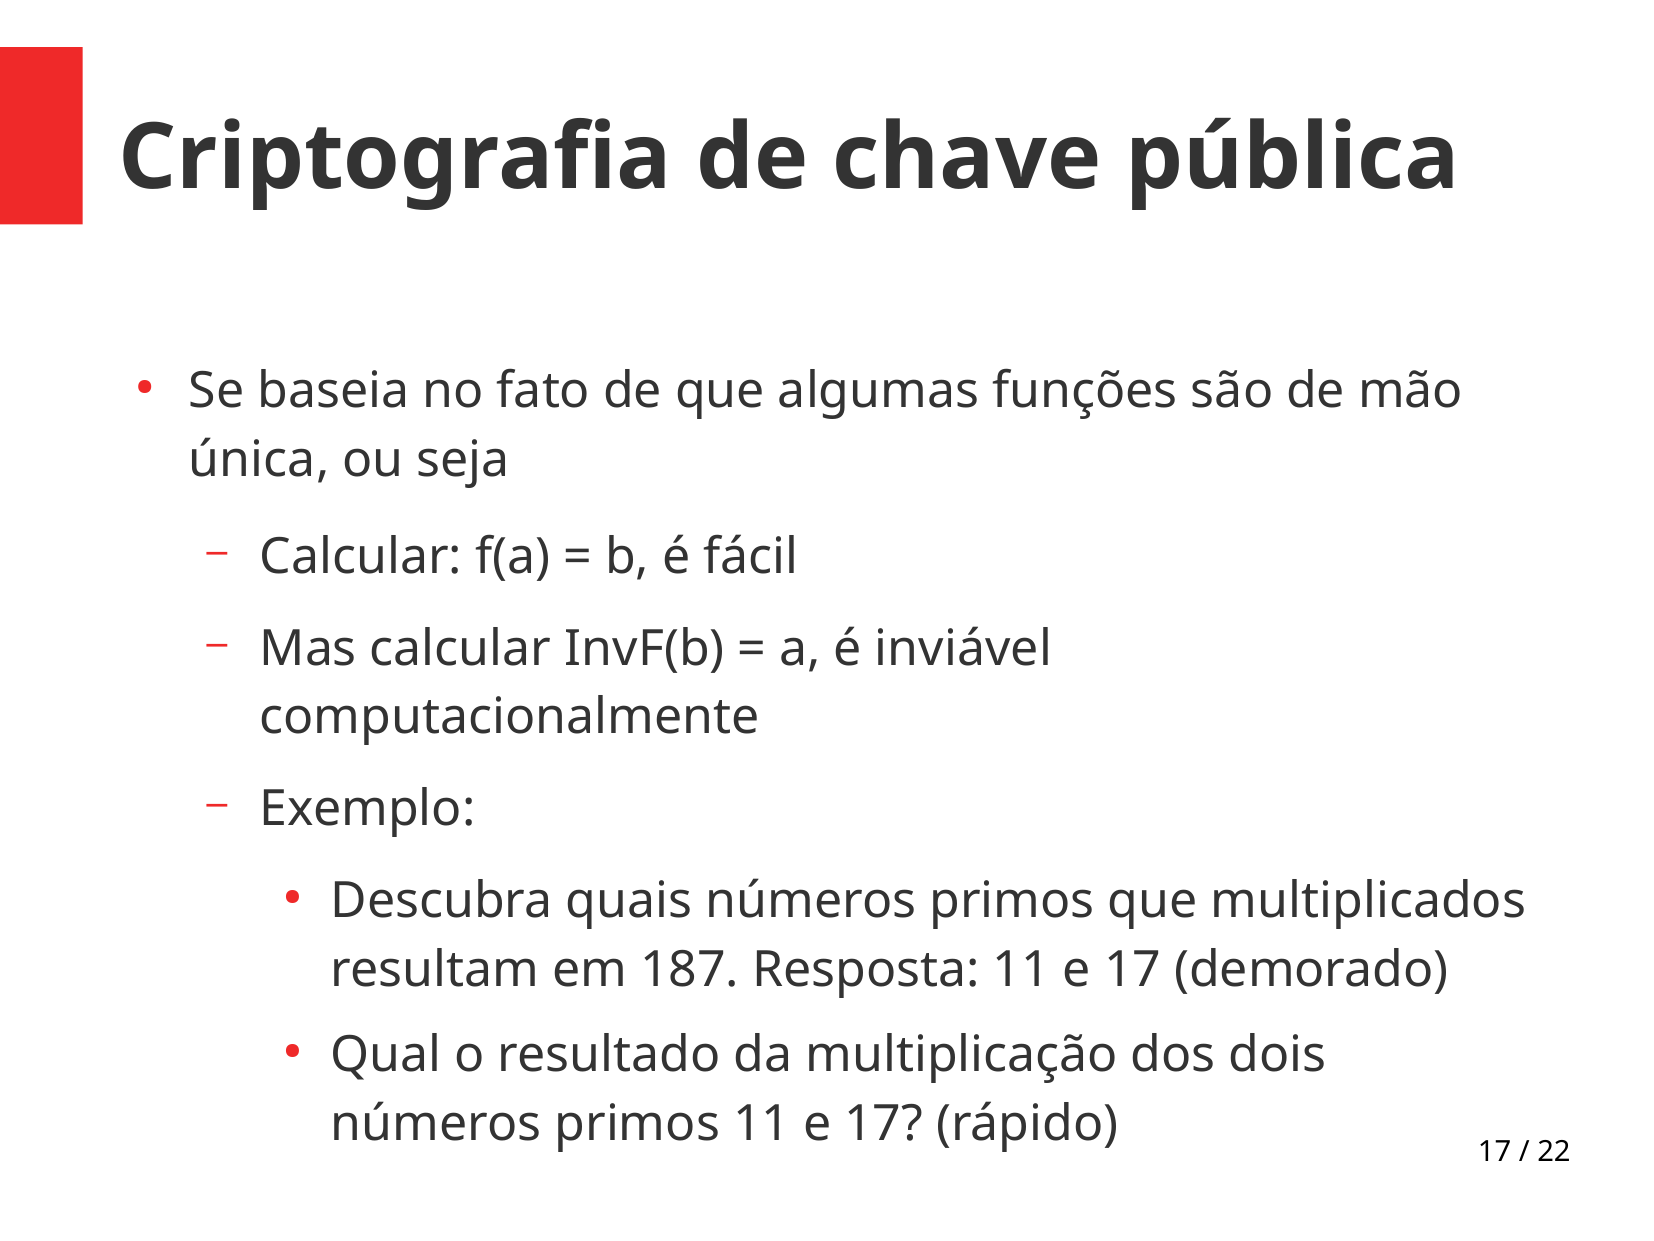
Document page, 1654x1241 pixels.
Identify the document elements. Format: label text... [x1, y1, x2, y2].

list Se baseia no fato de que algumas funções são de mão única, ou seja Calcular: f(a) = b, é fácil Mas calcular InvF(b) = a, é inviável computacionalmente Exemplo: Descubra quais números primos que multiplicados resultam em 187. Resposta: 11 e 17 (demorado) Qual o resultado da multiplicação dos dois números primos 11 e 17? (rápido) [118, 354, 1536, 1074]
title Criptografia de chave pública [118, 45, 1571, 260]
